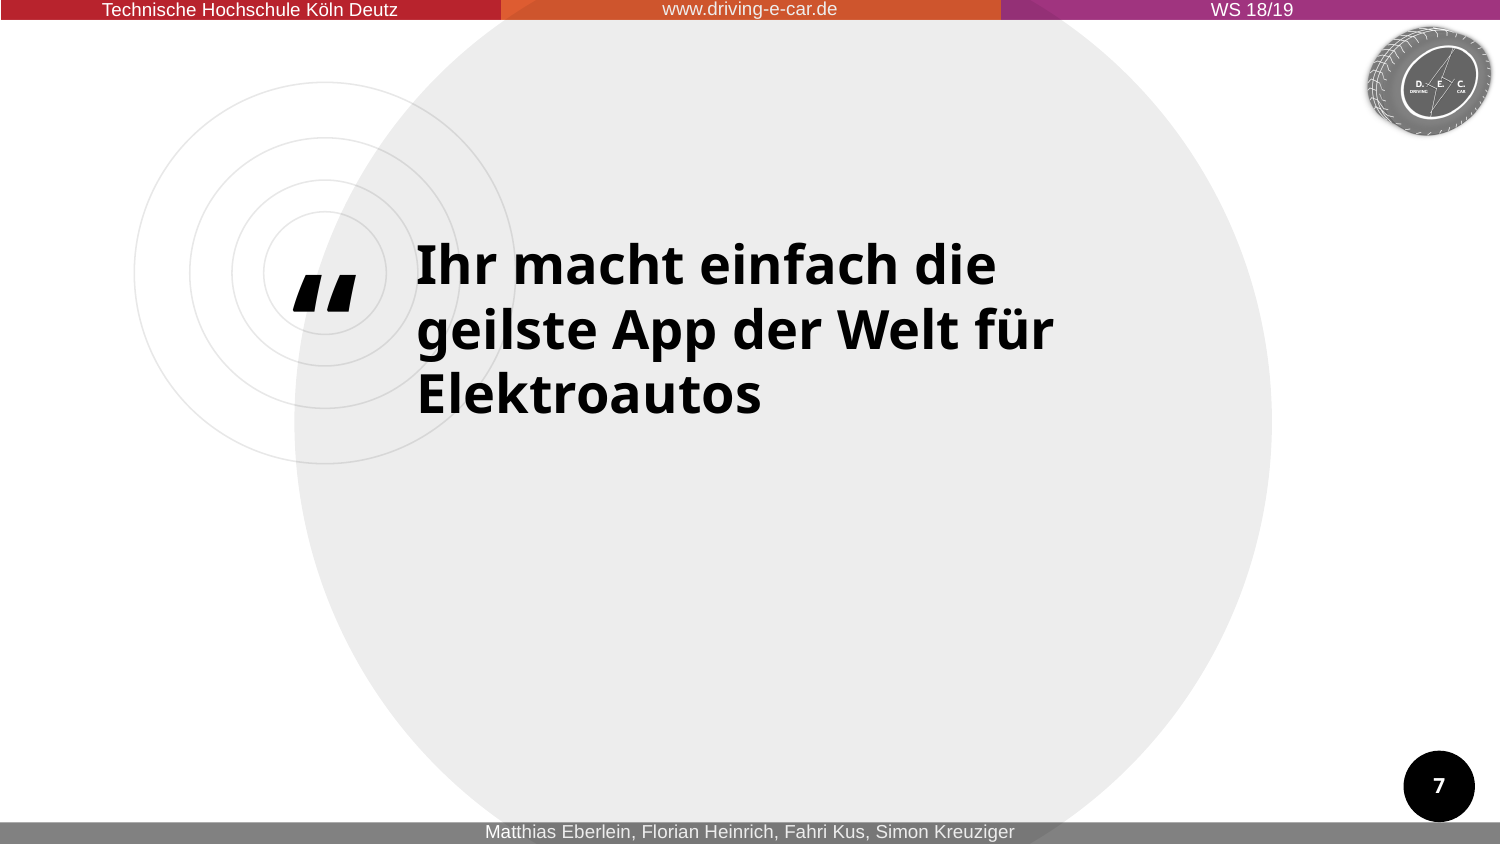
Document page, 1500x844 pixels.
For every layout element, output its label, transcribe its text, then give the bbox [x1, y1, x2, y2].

slide_number <number> [1403, 750, 1475, 823]
list Ihr macht einfach die geilste App der Welt für Elektroautos [391, 214, 1175, 751]
picture [0, 0, 1500, 20]
picture [1359, 21, 1497, 142]
